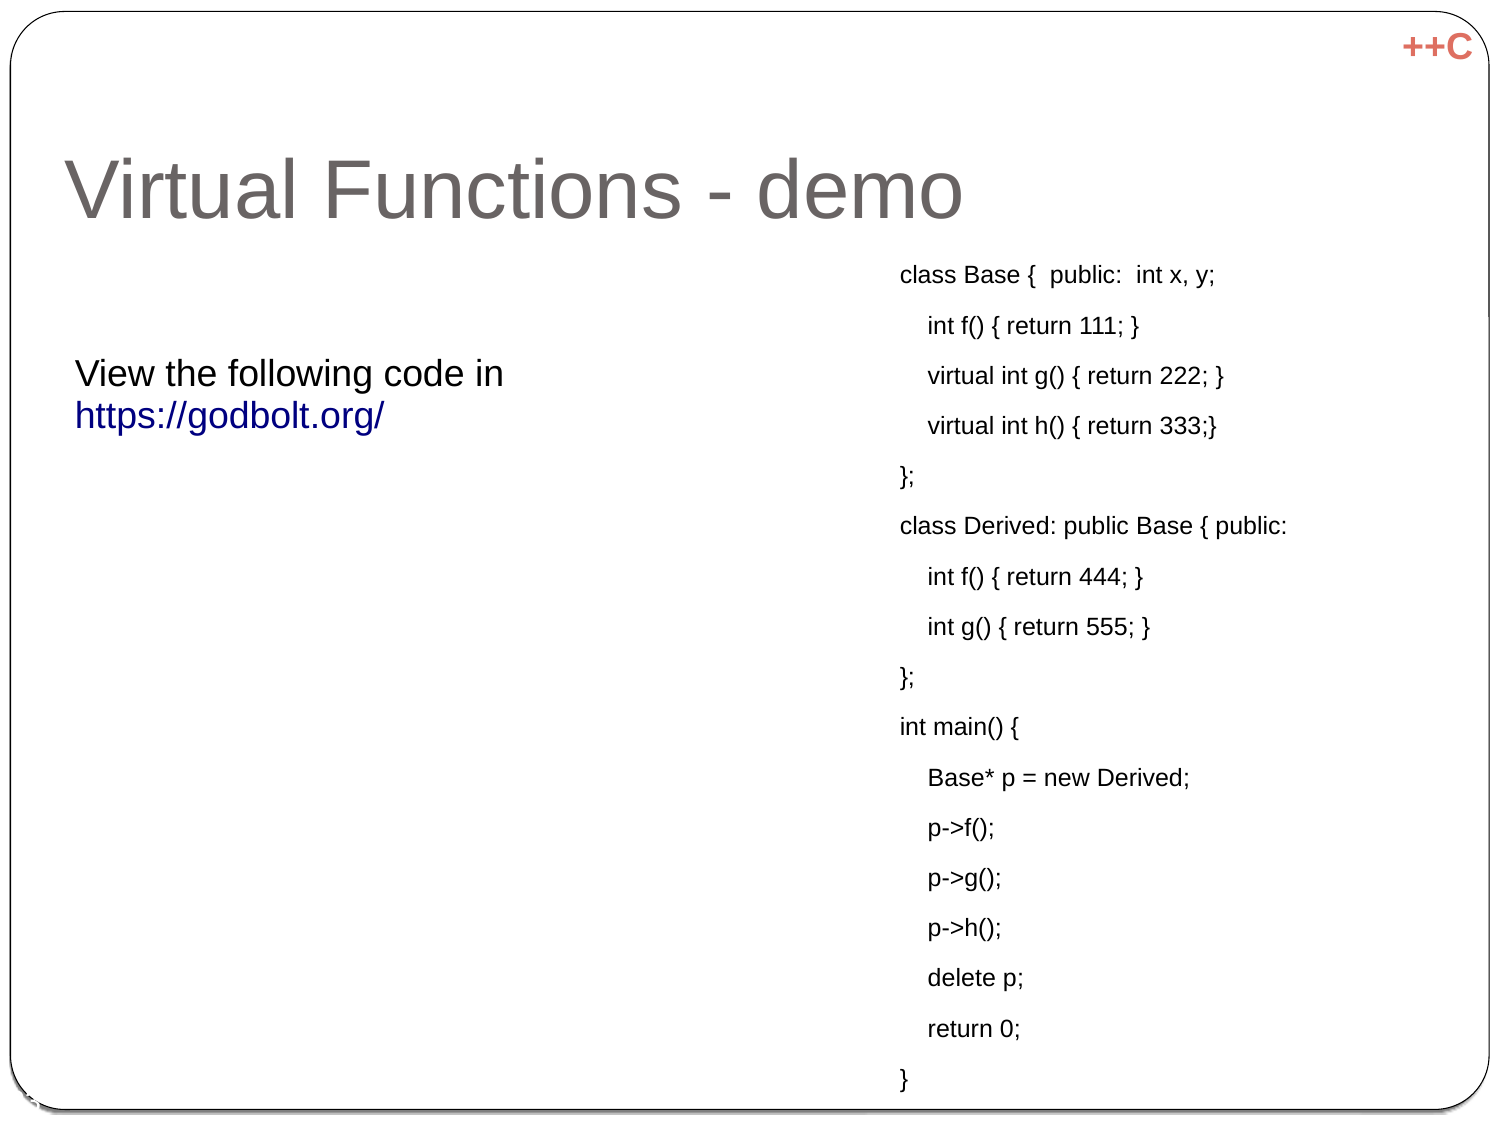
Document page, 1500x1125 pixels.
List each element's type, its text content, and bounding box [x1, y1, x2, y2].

text_box class Base { public: int x, y; int f() { return 111; } virtual int g() { return 222; } virtual int h() { return 333;} }; class Derived: public Base { public: int f() { return 444; } int g() { return 555; } }; int main() { Base* p = new Derived; p->f(); p->g(); p->h(); delete p; return 0; } [885, 251, 1445, 1125]
title Virtual Functions - demo [50, 45, 1450, 250]
slide_number <number> [0, 1074, 50, 1125]
text_box View the following code in https://godbolt.org/ [60, 345, 751, 528]
